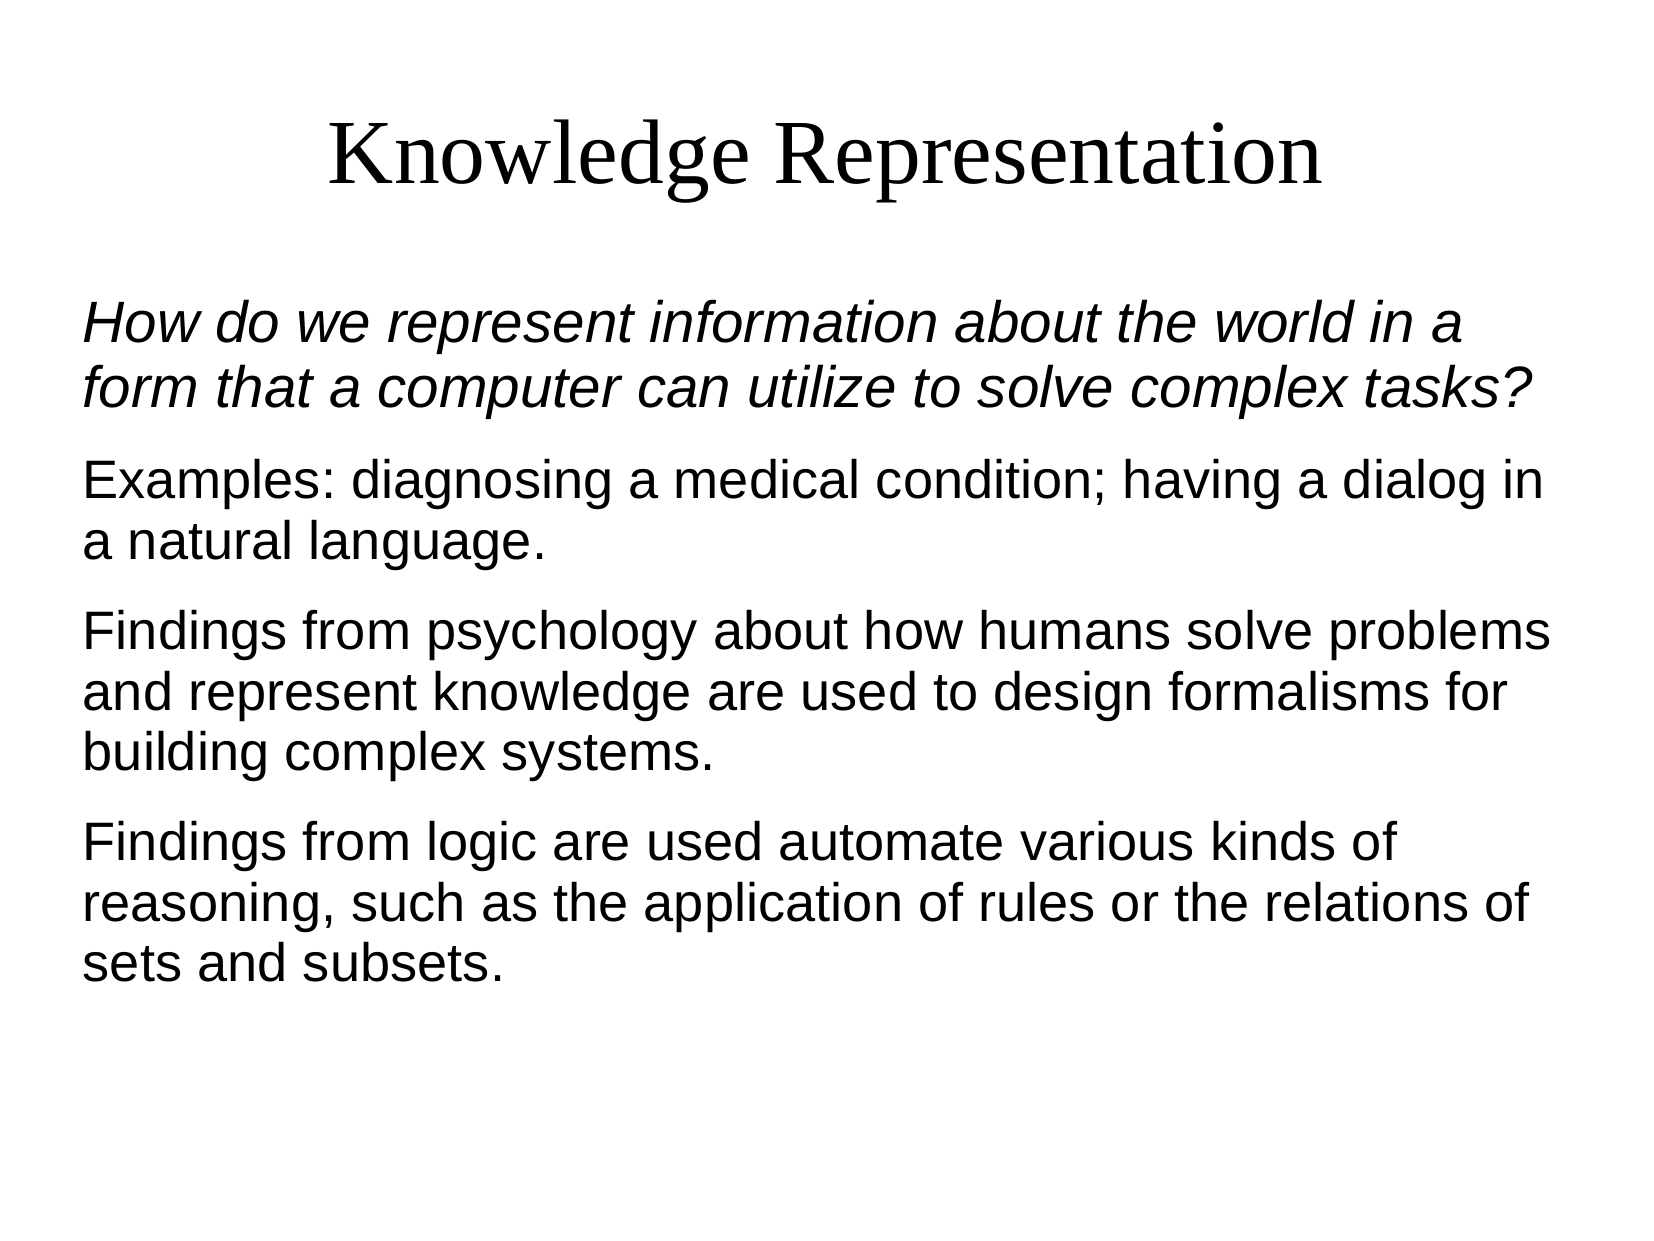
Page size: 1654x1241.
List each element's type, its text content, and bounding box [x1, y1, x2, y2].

title Knowledge Representation [82, 49, 1571, 257]
list How do we represent information about the world in a form that a computer can utilize to solve complex tasks? Examples: diagnosing a medical condition; having a dialog in a natural language. Findings from psychology about how humans solve problems and represent knowledge are used to design formalisms for building complex systems. Findings from logic are used automate various kinds of reasoning, such as the application of rules or the relations of sets and subsets. [82, 290, 1571, 1010]
